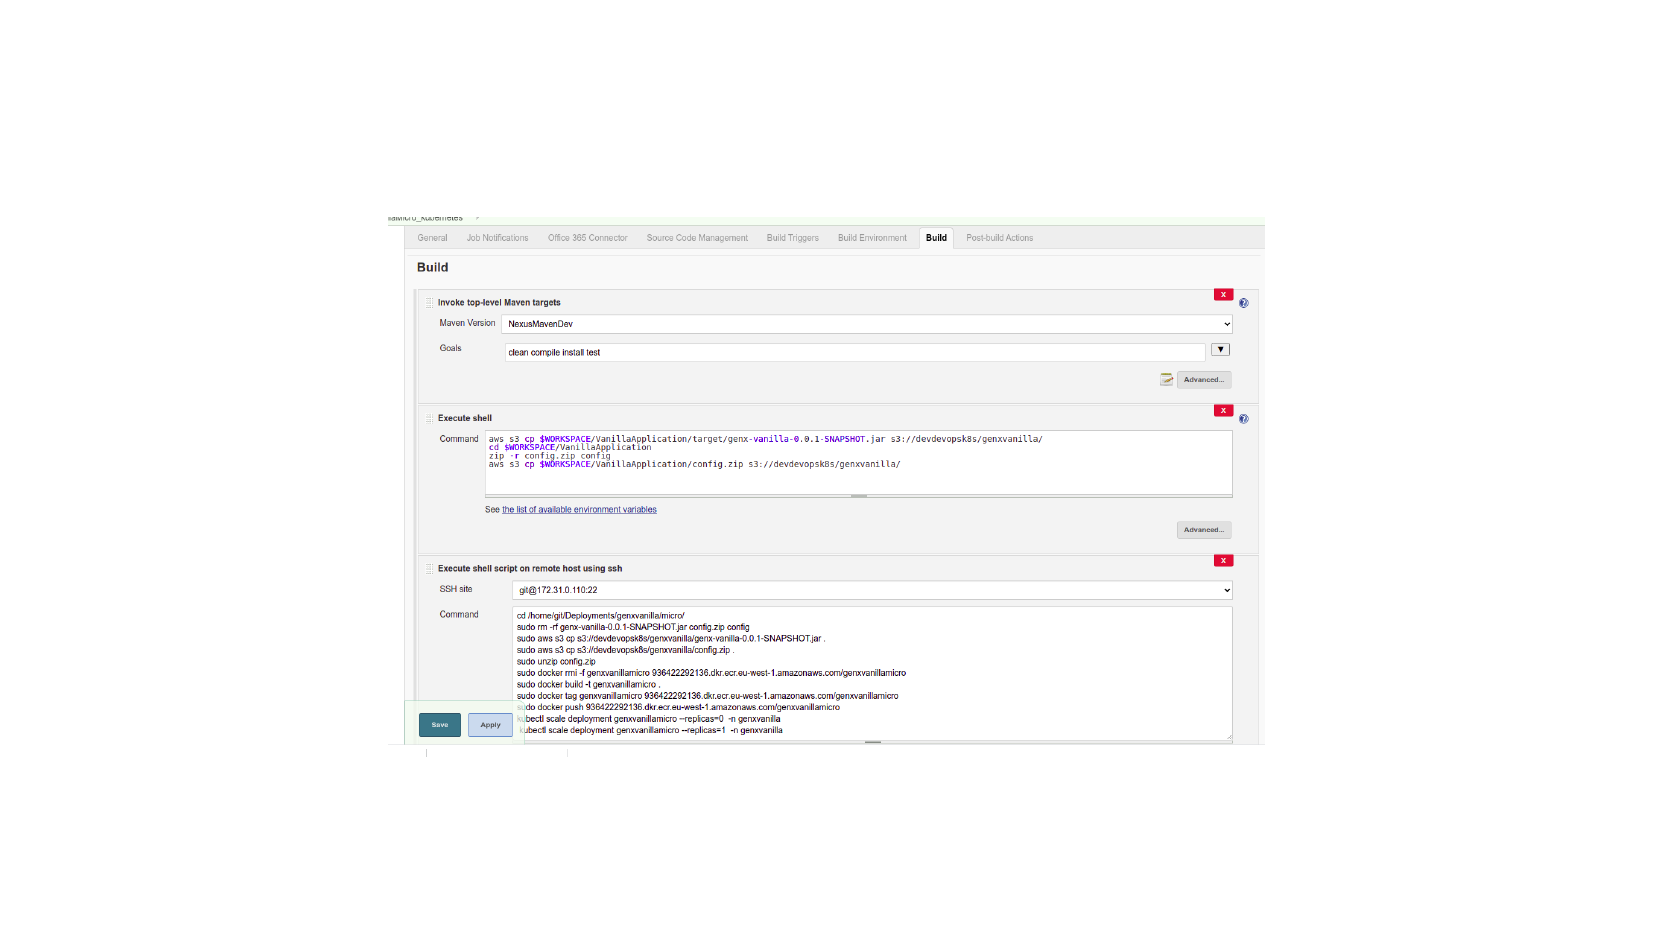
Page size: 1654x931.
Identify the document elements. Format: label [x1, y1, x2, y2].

picture [388, 217, 1265, 758]
